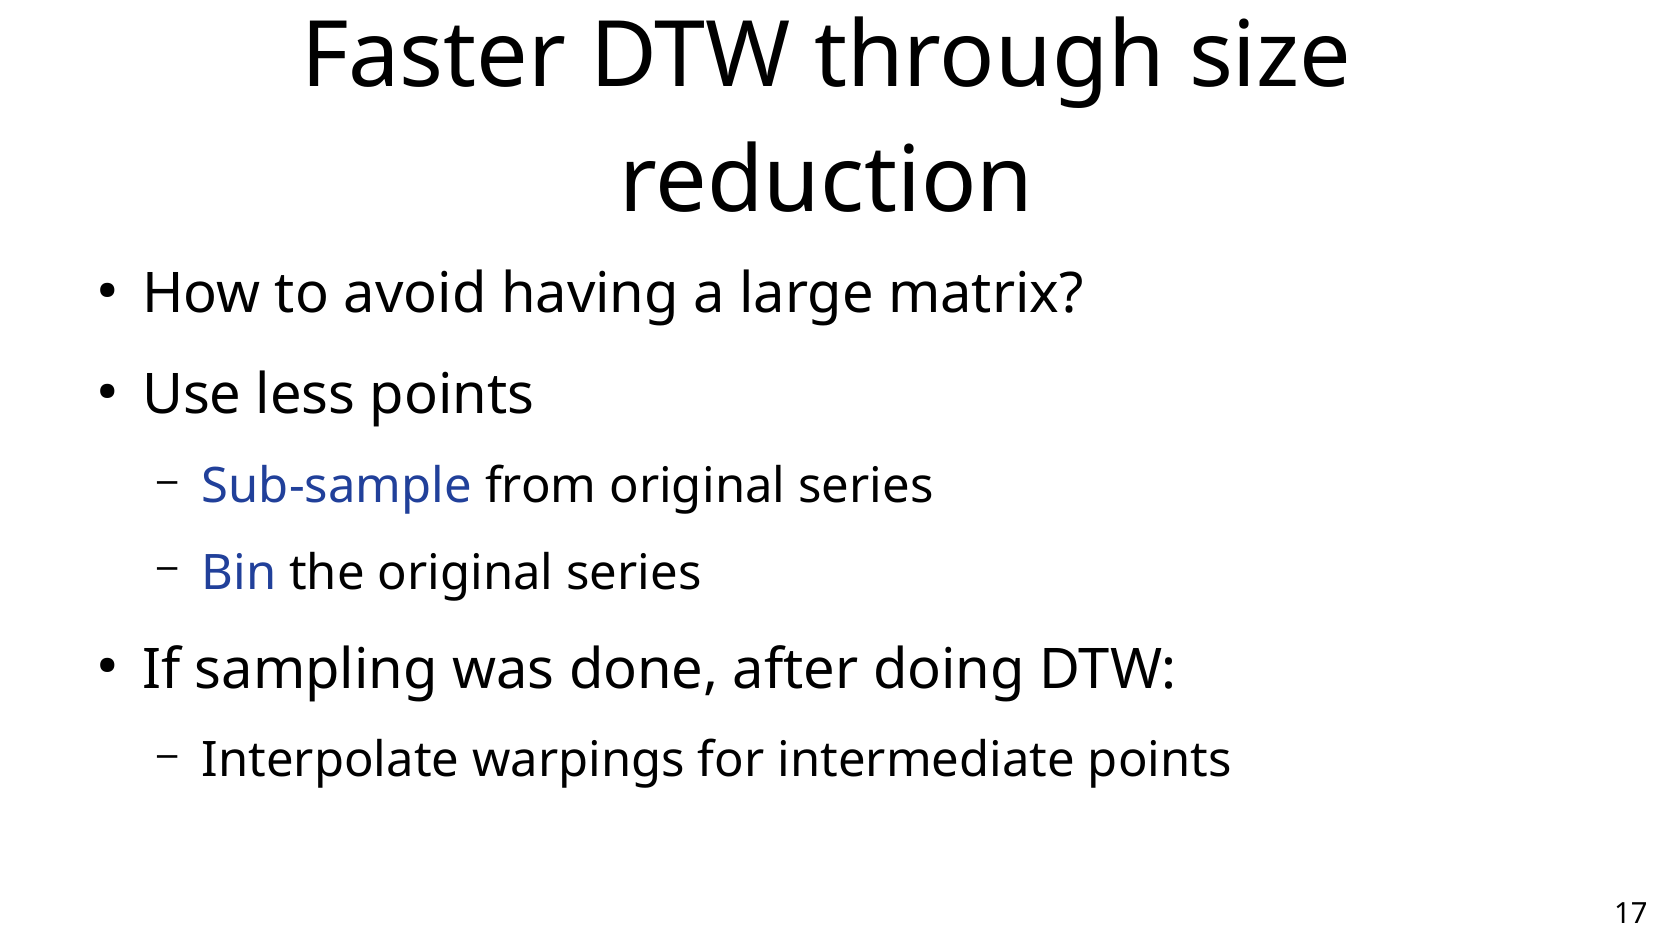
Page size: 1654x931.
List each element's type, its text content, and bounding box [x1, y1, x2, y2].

title Faster DTW through size reduction [82, 1, 1571, 226]
list How to avoid having a large matrix? Use less points Sub-sample from original series Bin the original series If sampling was done, after doing DTW: Interpolate warpings for intermediate points [82, 253, 1571, 793]
